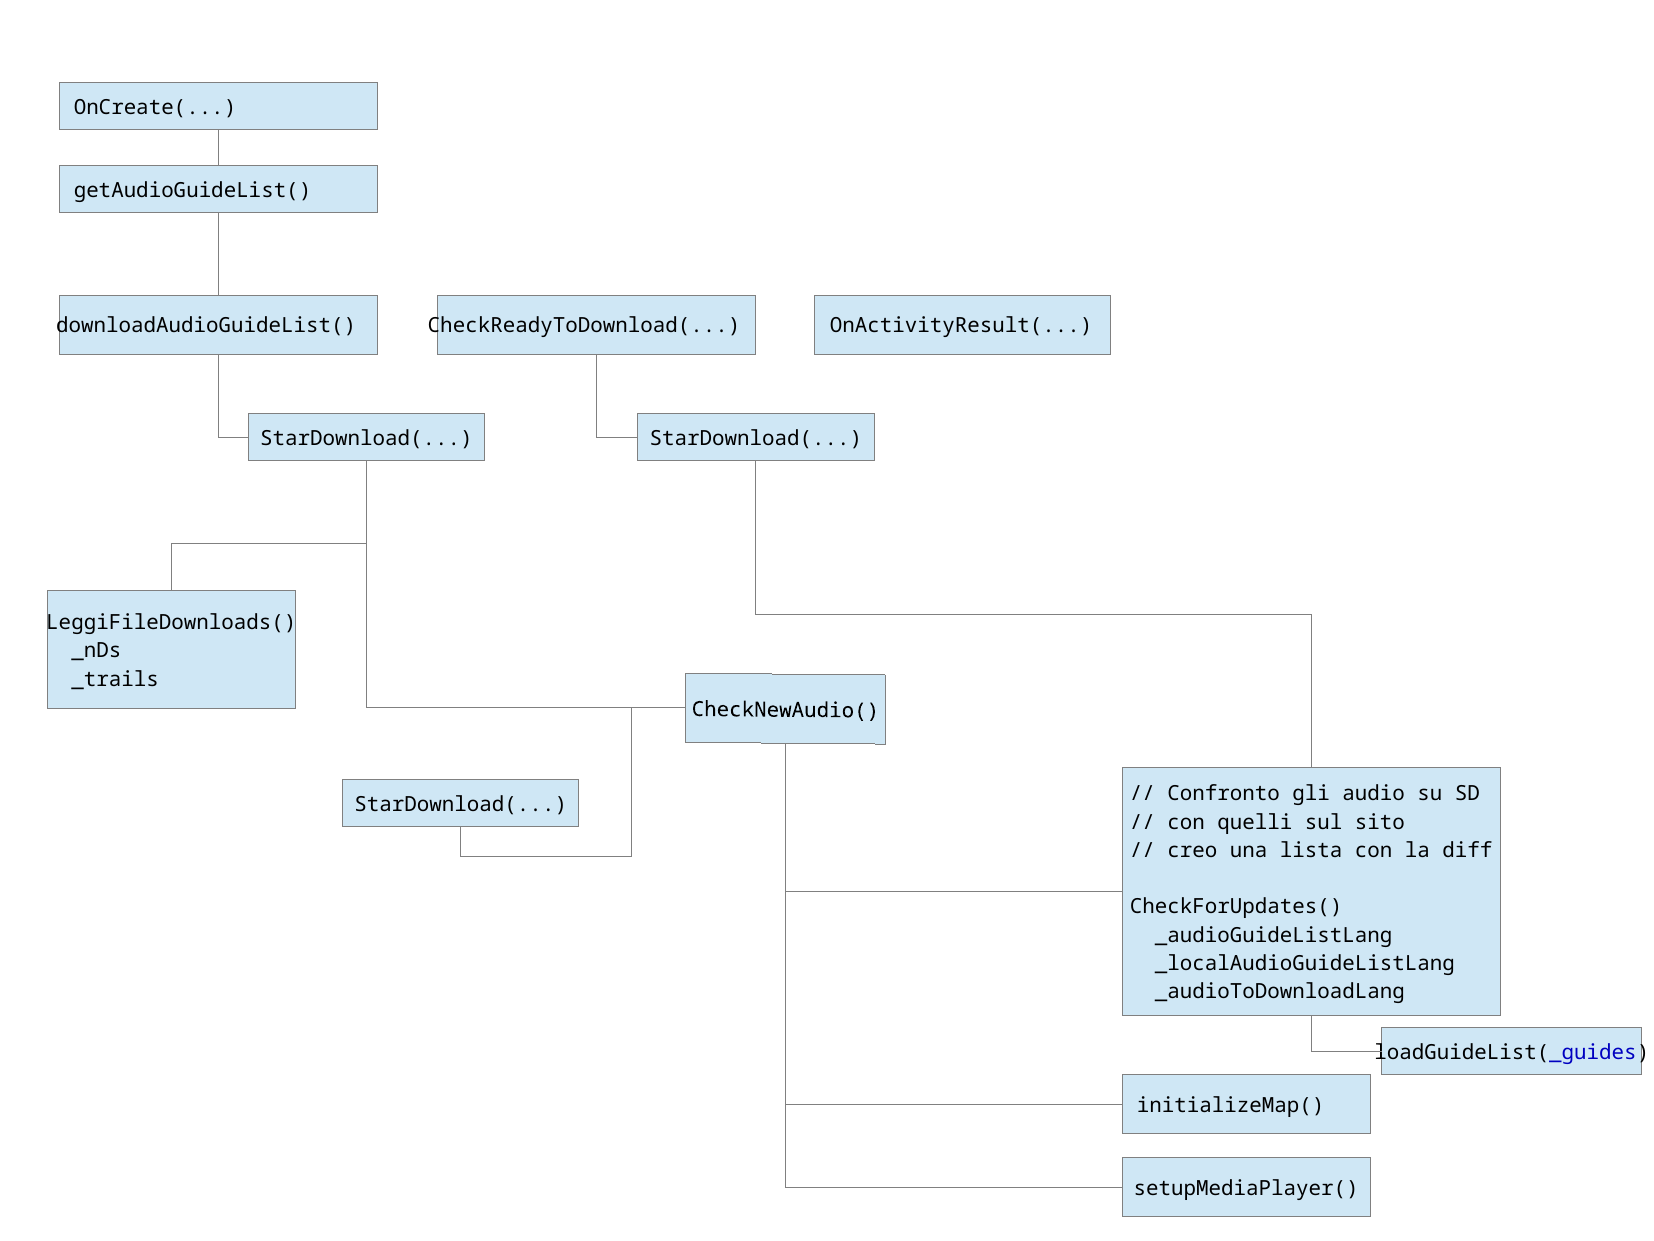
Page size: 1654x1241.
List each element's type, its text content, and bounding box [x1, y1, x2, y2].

text_box StarDownload(...) [637, 413, 875, 461]
text_box // Confronto gli audio su SD // con quelli sul sito // creo una lista con la diff CheckForUpdates() _audioGuideListLang _localAudioGuideListLang _audioToDownloadLang [1122, 767, 1501, 1016]
text_box StarDownload(...) [342, 779, 579, 827]
text_box downloadAudioGuideList() [59, 295, 378, 355]
text_box initializeMap() [1122, 1074, 1371, 1134]
text_box getAudioGuideList() [59, 165, 378, 213]
text_box StarDownload(...) [248, 413, 485, 461]
text_box loadGuideList(_guides) [1381, 1027, 1642, 1075]
text_box setupMediaPlayer() [1122, 1157, 1371, 1217]
text_box CheckReadyToDownload(...) [437, 295, 756, 355]
text_box OnActivityResult(...) [814, 295, 1111, 355]
text_box OnCreate(...) [59, 82, 378, 130]
text_box LeggiFileDownloads() _nDs _trails [47, 590, 296, 709]
text_box CheckNewAudio() [685, 673, 886, 745]
